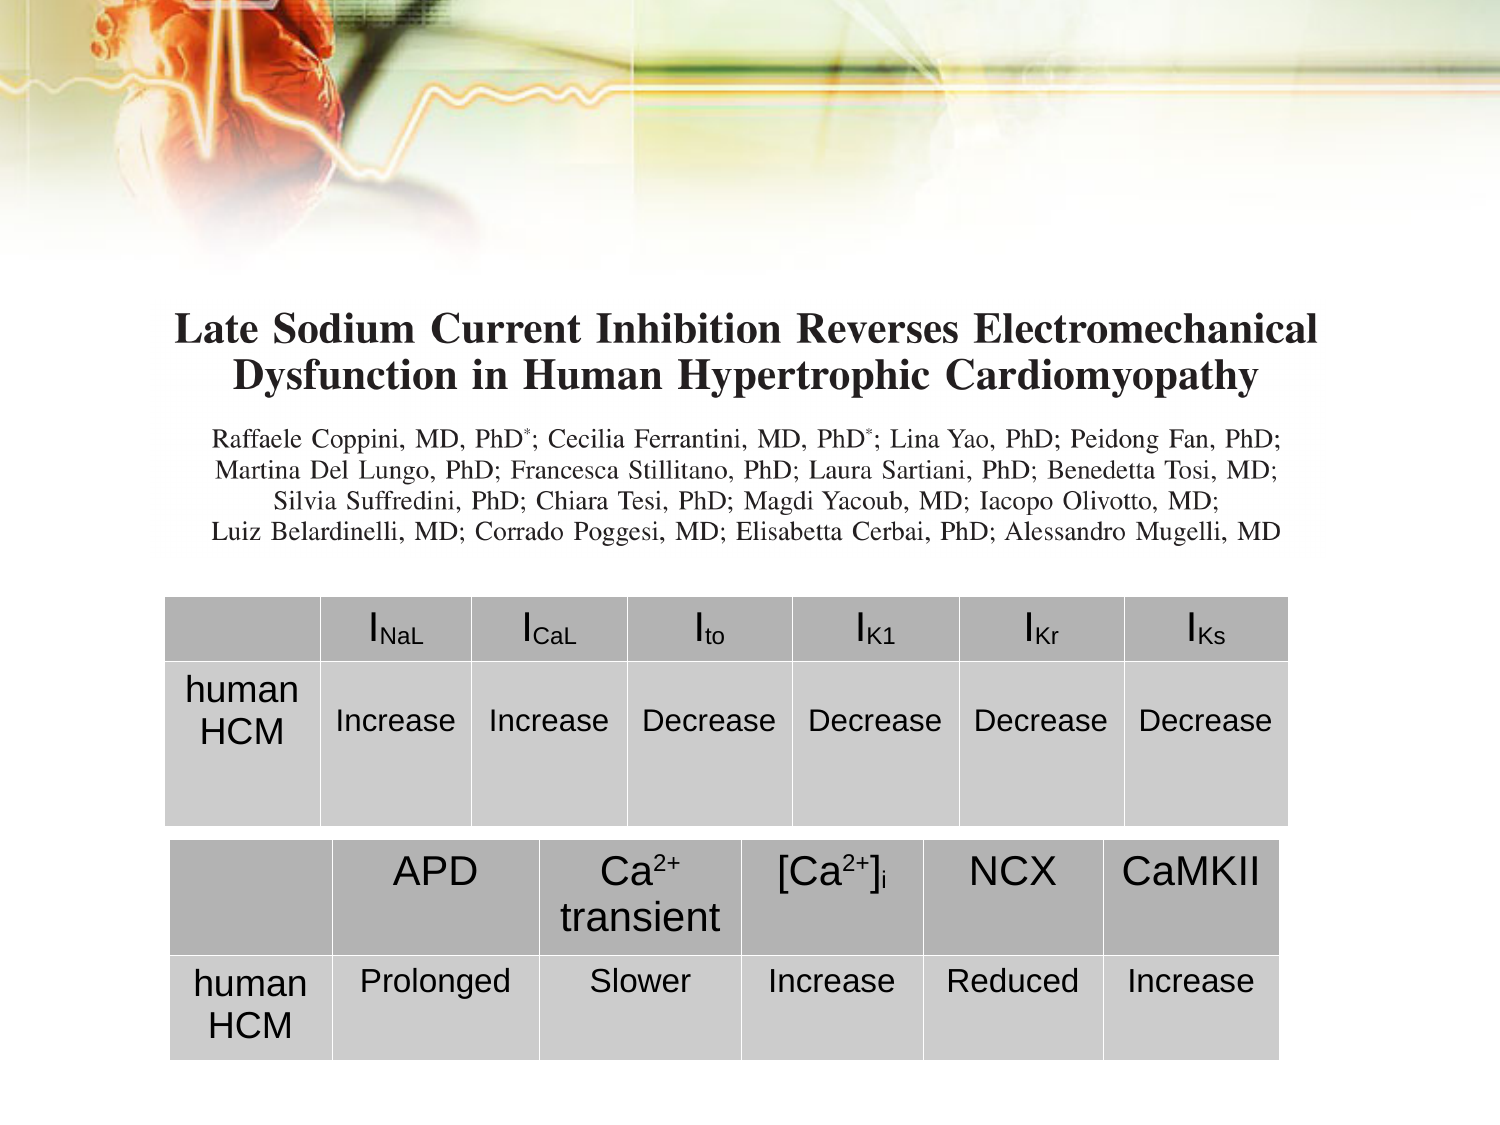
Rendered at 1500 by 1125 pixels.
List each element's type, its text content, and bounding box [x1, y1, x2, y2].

table_header NCX [924, 840, 1103, 955]
table_header [170, 840, 332, 955]
table_cell Reduced [924, 956, 1103, 1060]
table_cell Increase [321, 662, 471, 826]
table_cell Increase [1104, 956, 1279, 1060]
table_header INaL [321, 597, 471, 661]
table_cell Decrease [1125, 662, 1288, 826]
table_cell Slower [540, 956, 741, 1060]
table_cell Prolonged [333, 956, 539, 1060]
table_header IK1 [793, 597, 959, 661]
picture [0, 0, 1500, 1125]
table_cell Increase [472, 662, 627, 826]
table_header Ca2+ transient [540, 840, 741, 955]
table_cell Decrease [628, 662, 792, 826]
table_cell Increase [742, 956, 923, 1060]
table_cell human HCM [170, 956, 332, 1060]
table_header ICaL [472, 597, 627, 661]
table_cell human HCM [165, 662, 320, 826]
table_header IKs [1125, 597, 1288, 661]
table_header CaMKII [1104, 840, 1279, 955]
table_header APD [333, 840, 539, 955]
table_cell Decrease [793, 662, 959, 826]
table_cell Decrease [960, 662, 1124, 826]
table_header Ito [628, 597, 792, 661]
table_header [Ca2+]i [742, 840, 923, 955]
table_header IKr [960, 597, 1124, 661]
table_header [165, 597, 320, 661]
